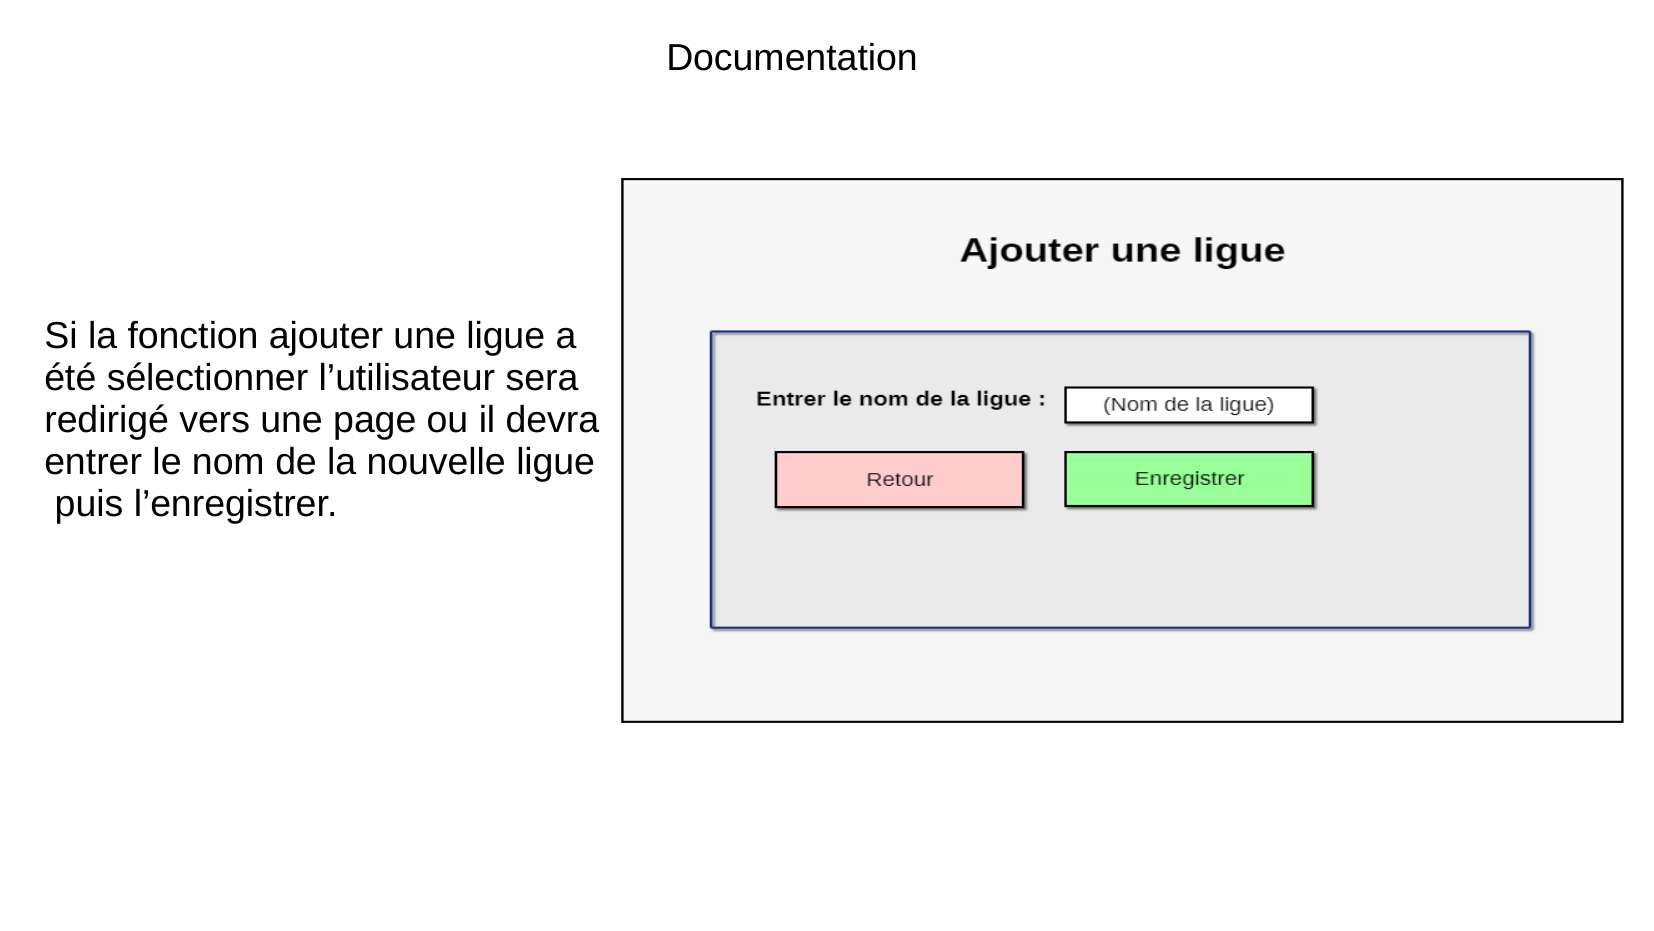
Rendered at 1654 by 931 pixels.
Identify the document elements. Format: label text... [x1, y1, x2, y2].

picture [620, 177, 1625, 724]
text_box Documentation [59, 29, 1536, 87]
text_box Si la fonction ajouter une ligue a été sélectionner l’utilisateur sera redirigé vers une page ou il devra entrer le nom de la nouvelle ligue puis l’enregistrer. [29, 306, 621, 532]
